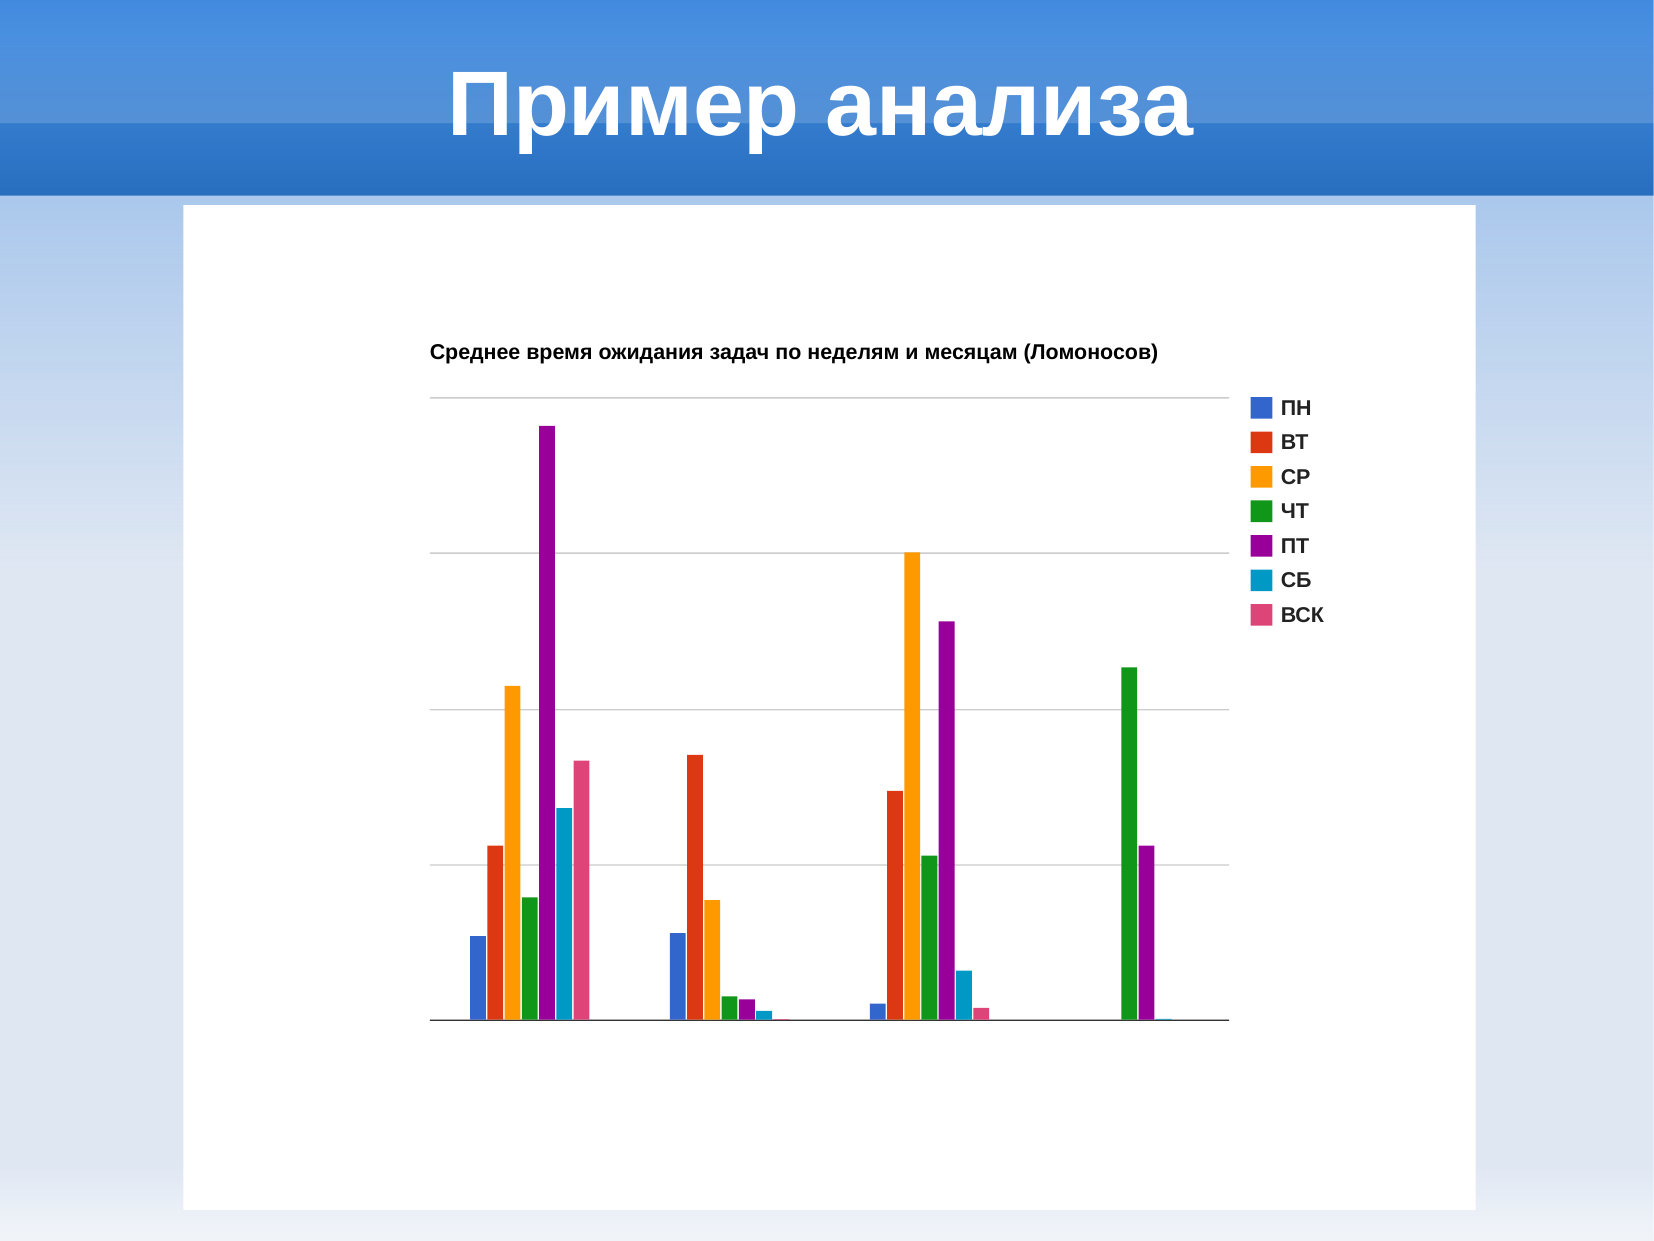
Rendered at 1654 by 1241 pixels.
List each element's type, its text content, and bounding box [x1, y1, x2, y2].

picture [0, 0, 1654, 1241]
title Пример анализа [76, 0, 1565, 208]
